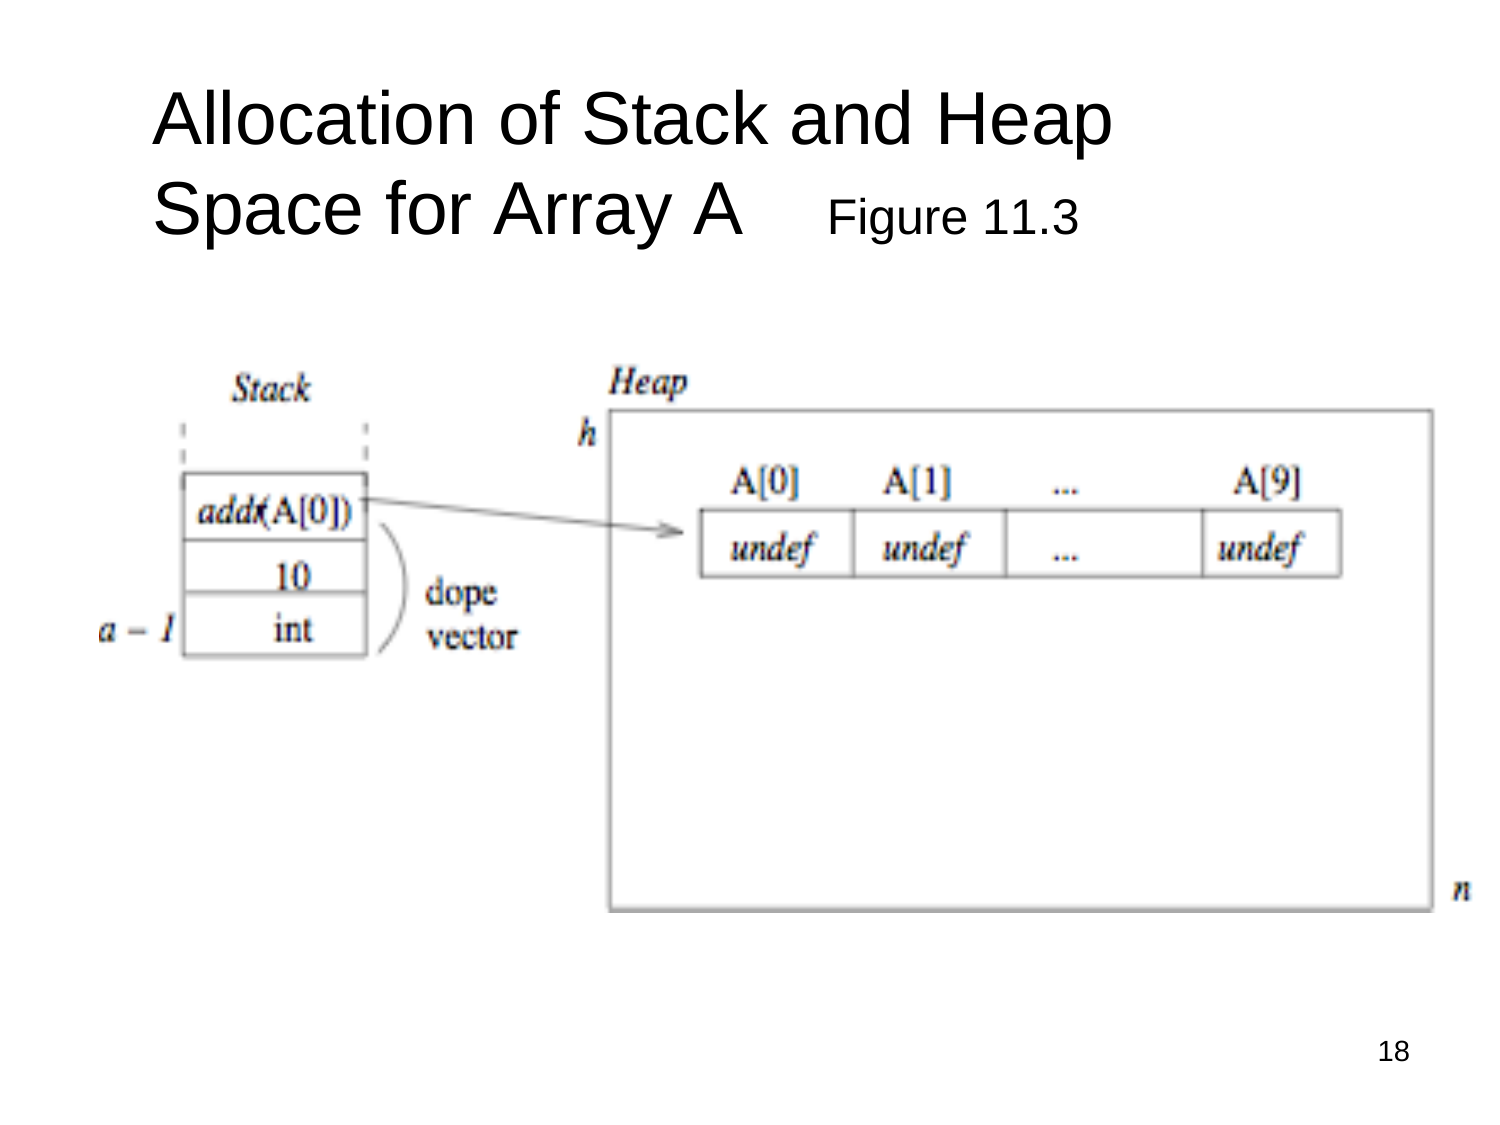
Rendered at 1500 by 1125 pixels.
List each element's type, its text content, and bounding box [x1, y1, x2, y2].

text_box Allocation of Stack and Heap Space for Array A Figure 11.3 [137, 62, 1313, 258]
text_box <number> [1074, 1024, 1426, 1103]
picture [99, 362, 1476, 913]
